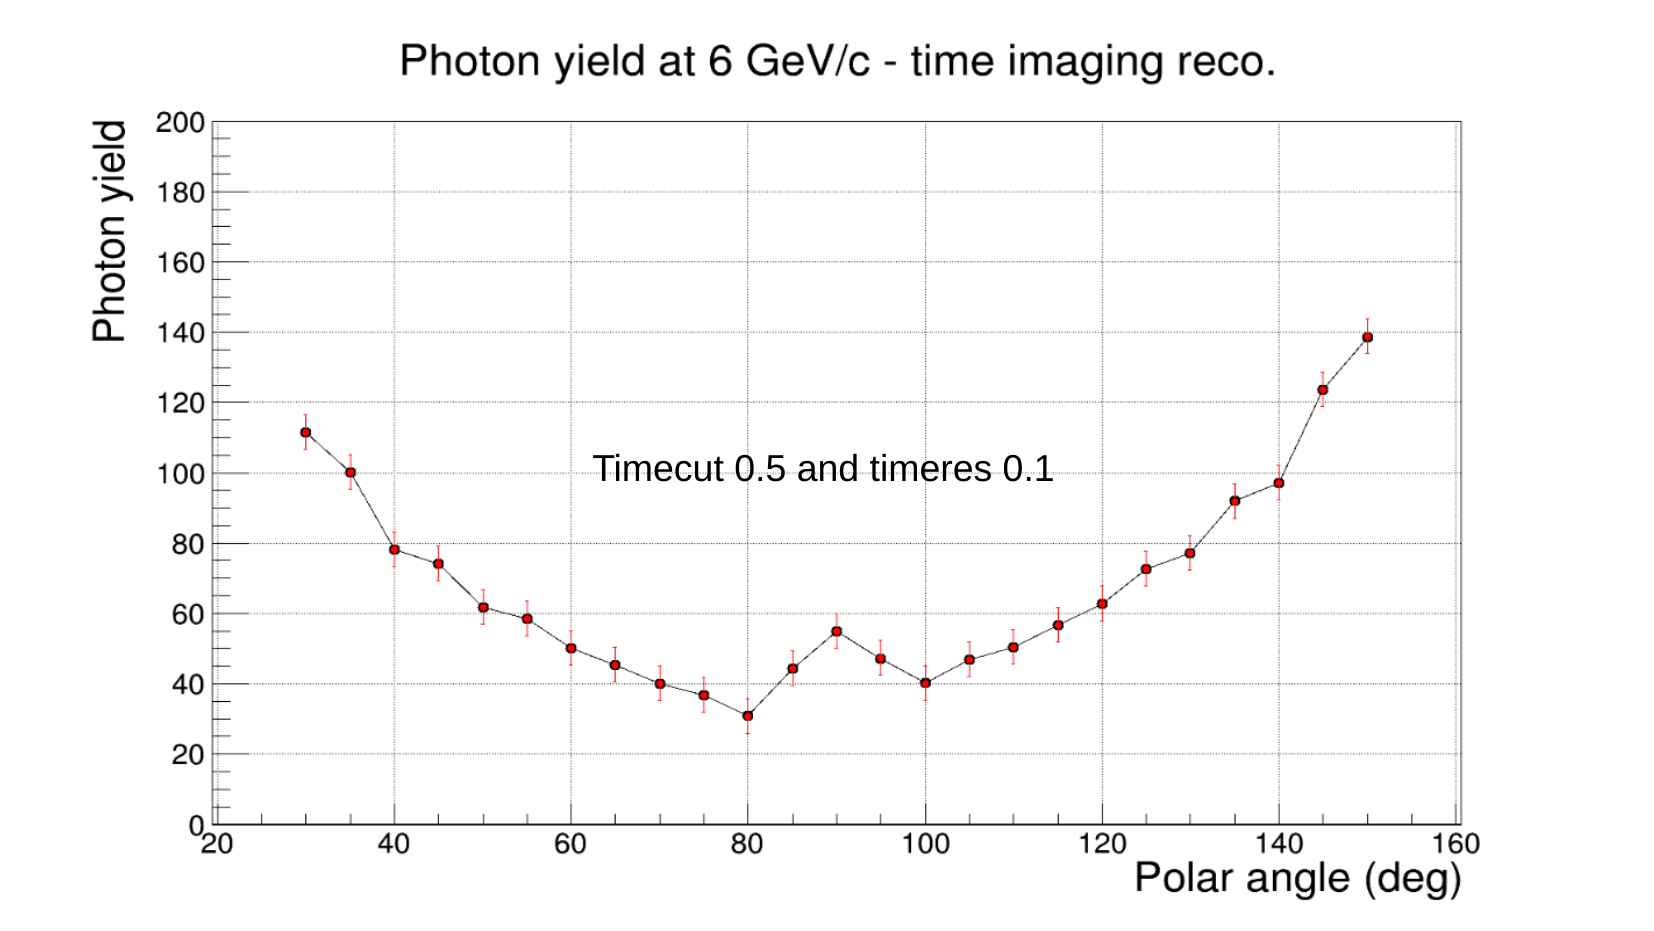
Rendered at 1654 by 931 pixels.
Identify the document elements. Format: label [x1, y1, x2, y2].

picture [75, 37, 1573, 901]
